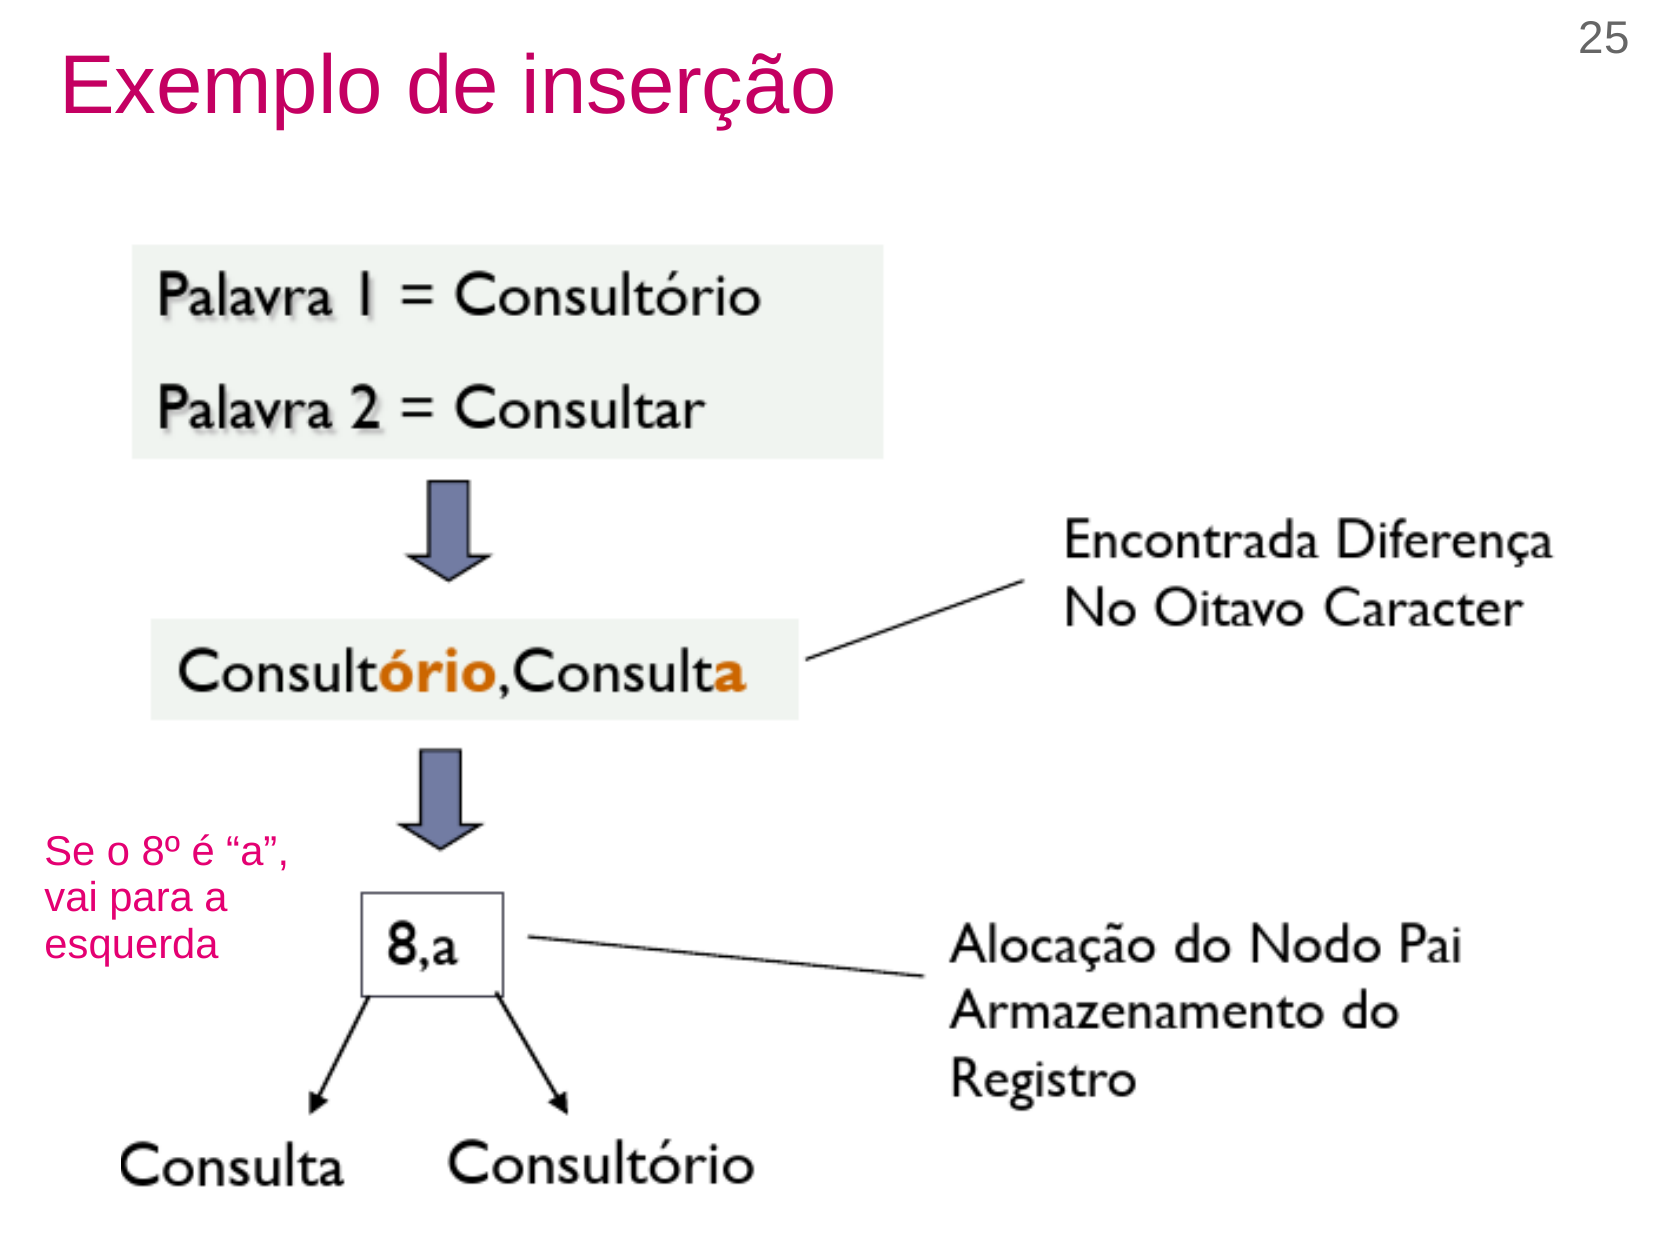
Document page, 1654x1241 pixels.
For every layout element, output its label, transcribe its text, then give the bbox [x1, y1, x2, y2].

picture [121, 236, 1560, 1196]
title Exemplo de inserção [59, 29, 1595, 148]
text_box Se o 8º é “a”, vai para a esquerda [29, 820, 308, 975]
